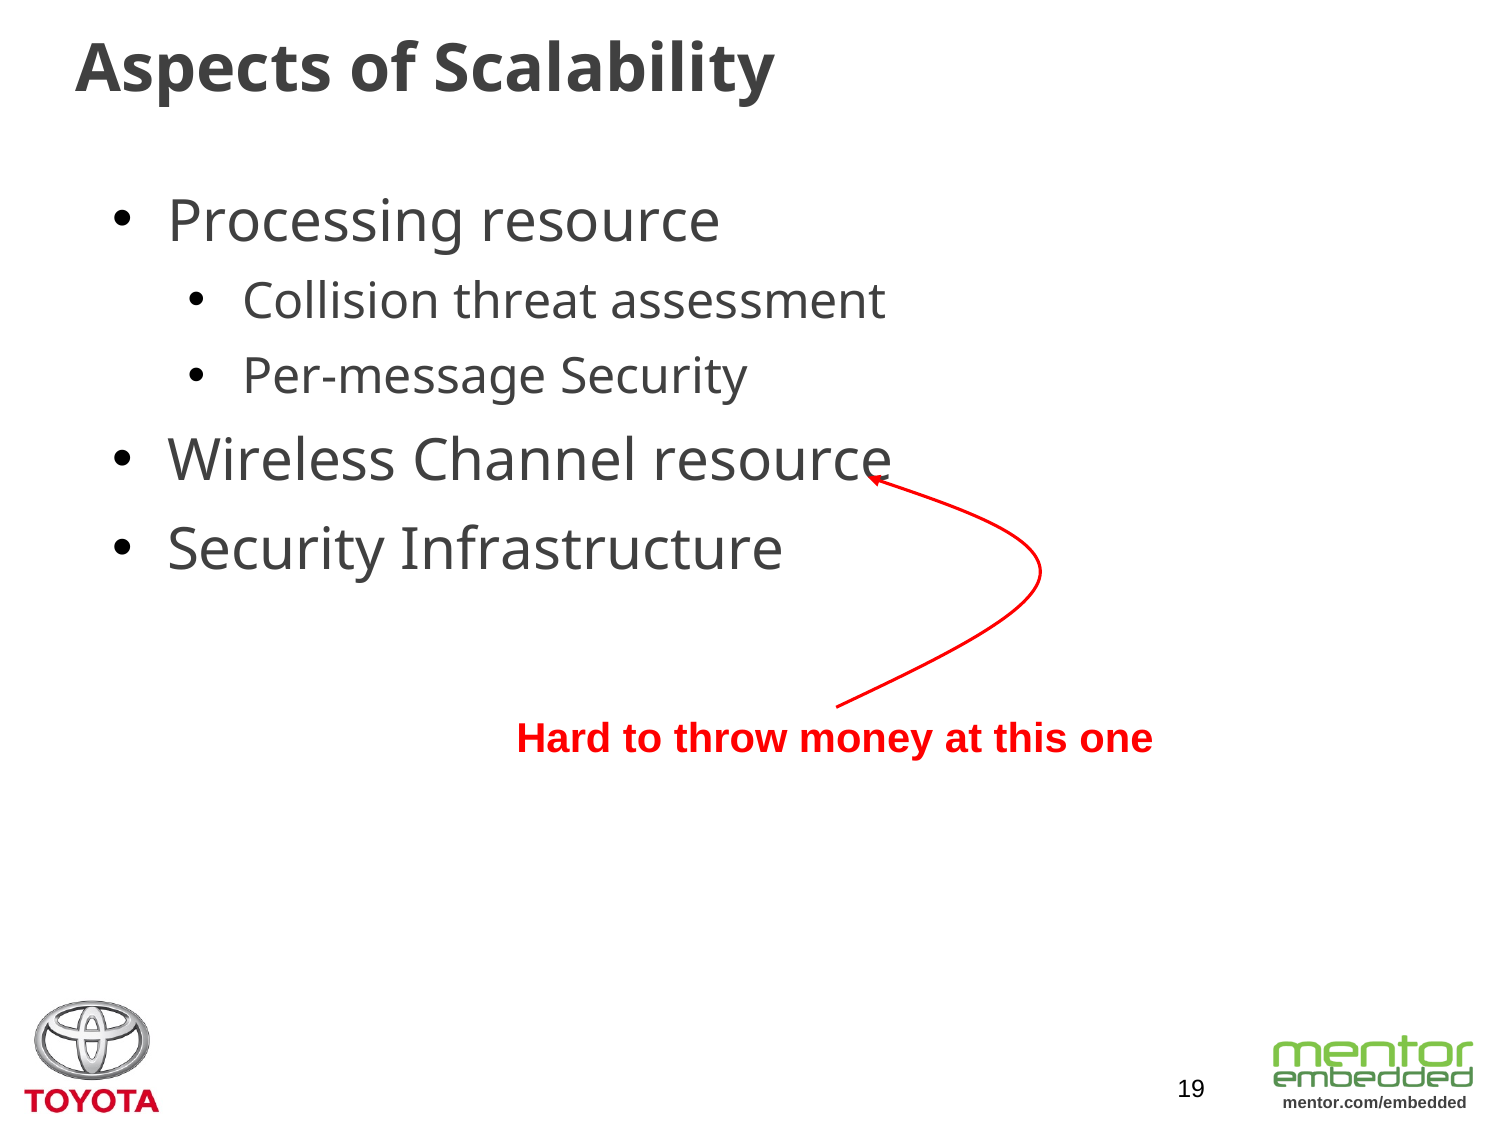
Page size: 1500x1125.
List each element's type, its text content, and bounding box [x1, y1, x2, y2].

picture [1268, 1030, 1476, 1092]
picture [24, 998, 163, 1114]
text_box Processing resource Collision threat assessment Per-message Security Wireless Channel resource Security Infrastructure [37, 174, 1388, 1064]
text_box Aspects of Scalability [0, 0, 1500, 113]
text_box Hard to throw money at this one [499, 707, 1279, 770]
